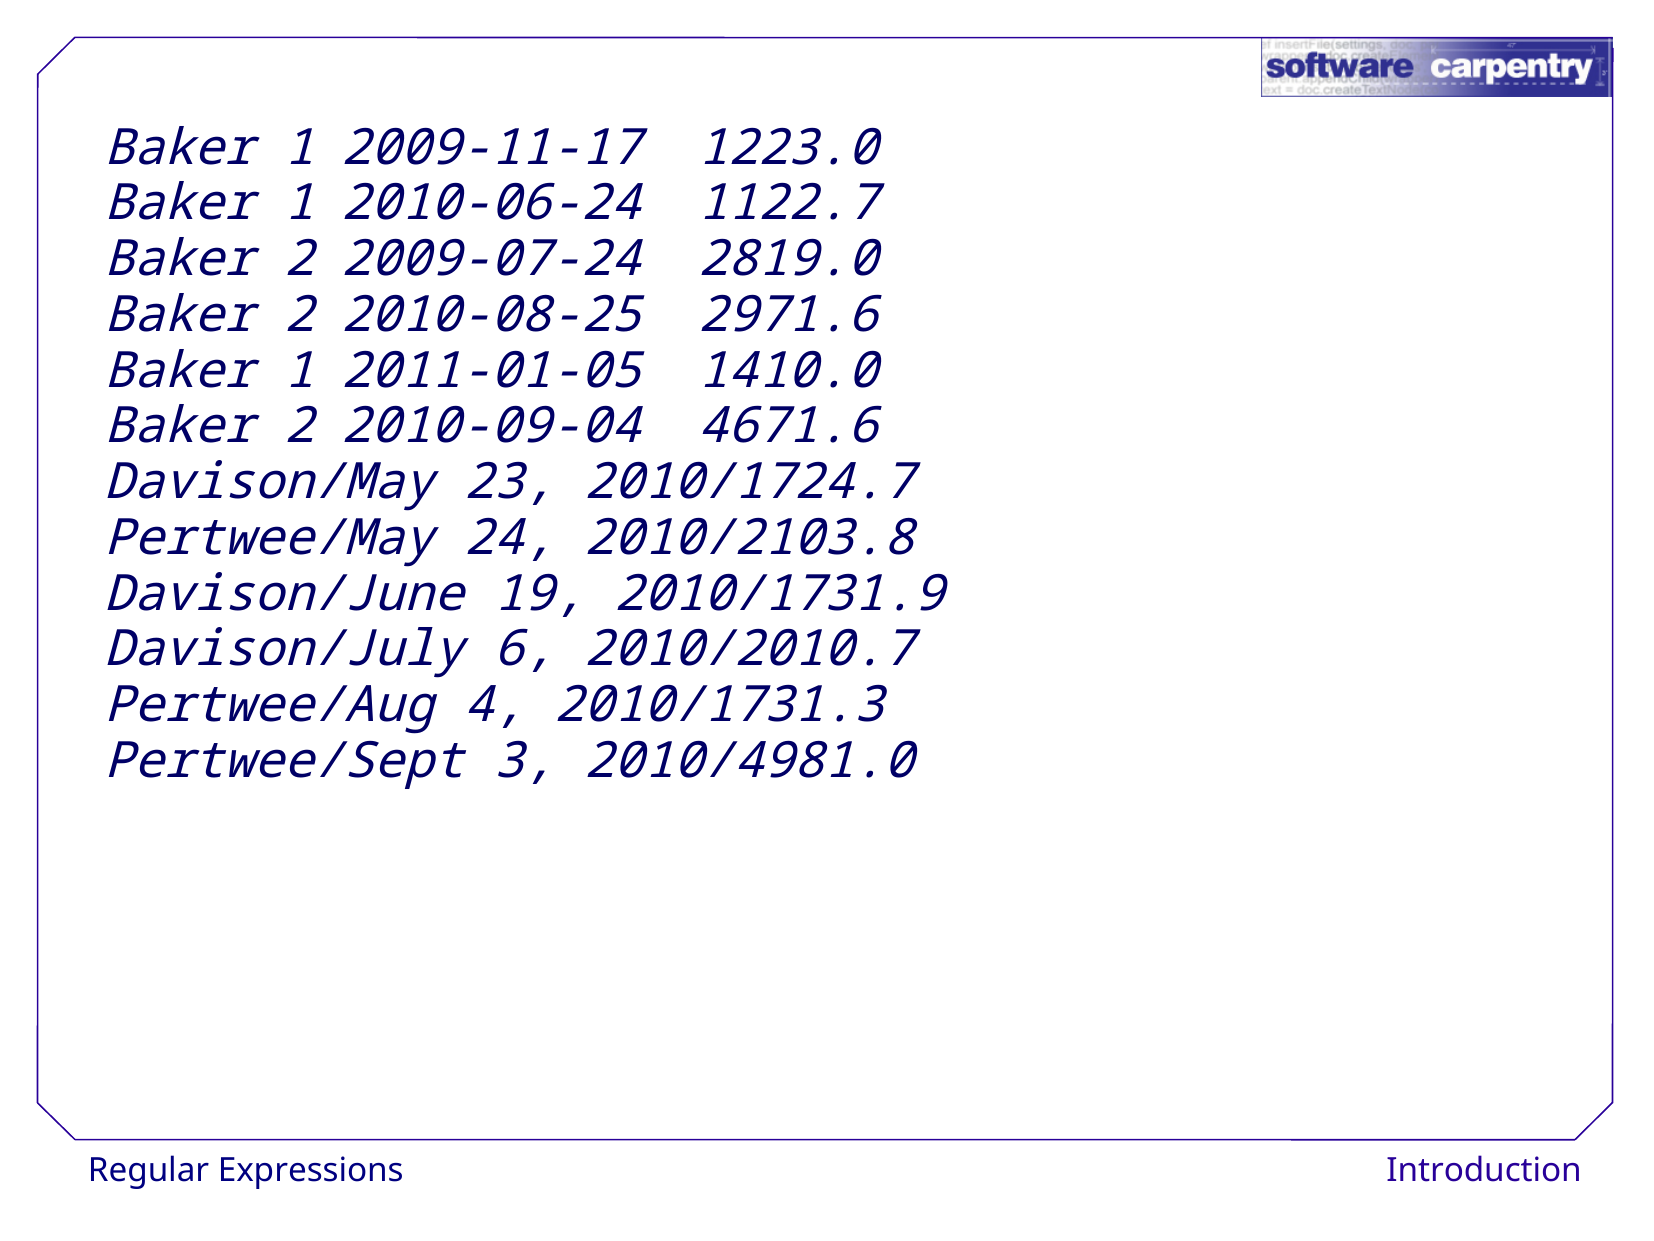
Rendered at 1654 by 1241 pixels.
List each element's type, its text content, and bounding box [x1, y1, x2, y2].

picture [1261, 39, 1613, 97]
text_box Baker 1 2009-11-17 1223.0 Baker 1 2010-06-24 1122.7 Baker 2 2009-07-24 2819.0 Baker 2 2010-08-25 2971.6 Baker 1 2011-01-05 1410.0 Baker 2 2010-09-04 4671.6 Davison/May 23, 2010/1724.7 Pertwee/May 24, 2010/2103.8 Davison/June 19, 2010/1731.9 Davison/July 6, 2010/2010.7 Pertwee/Aug 4, 2010/1731.3 Pertwee/Sept 3, 2010/4981.0 [89, 112, 1512, 999]
